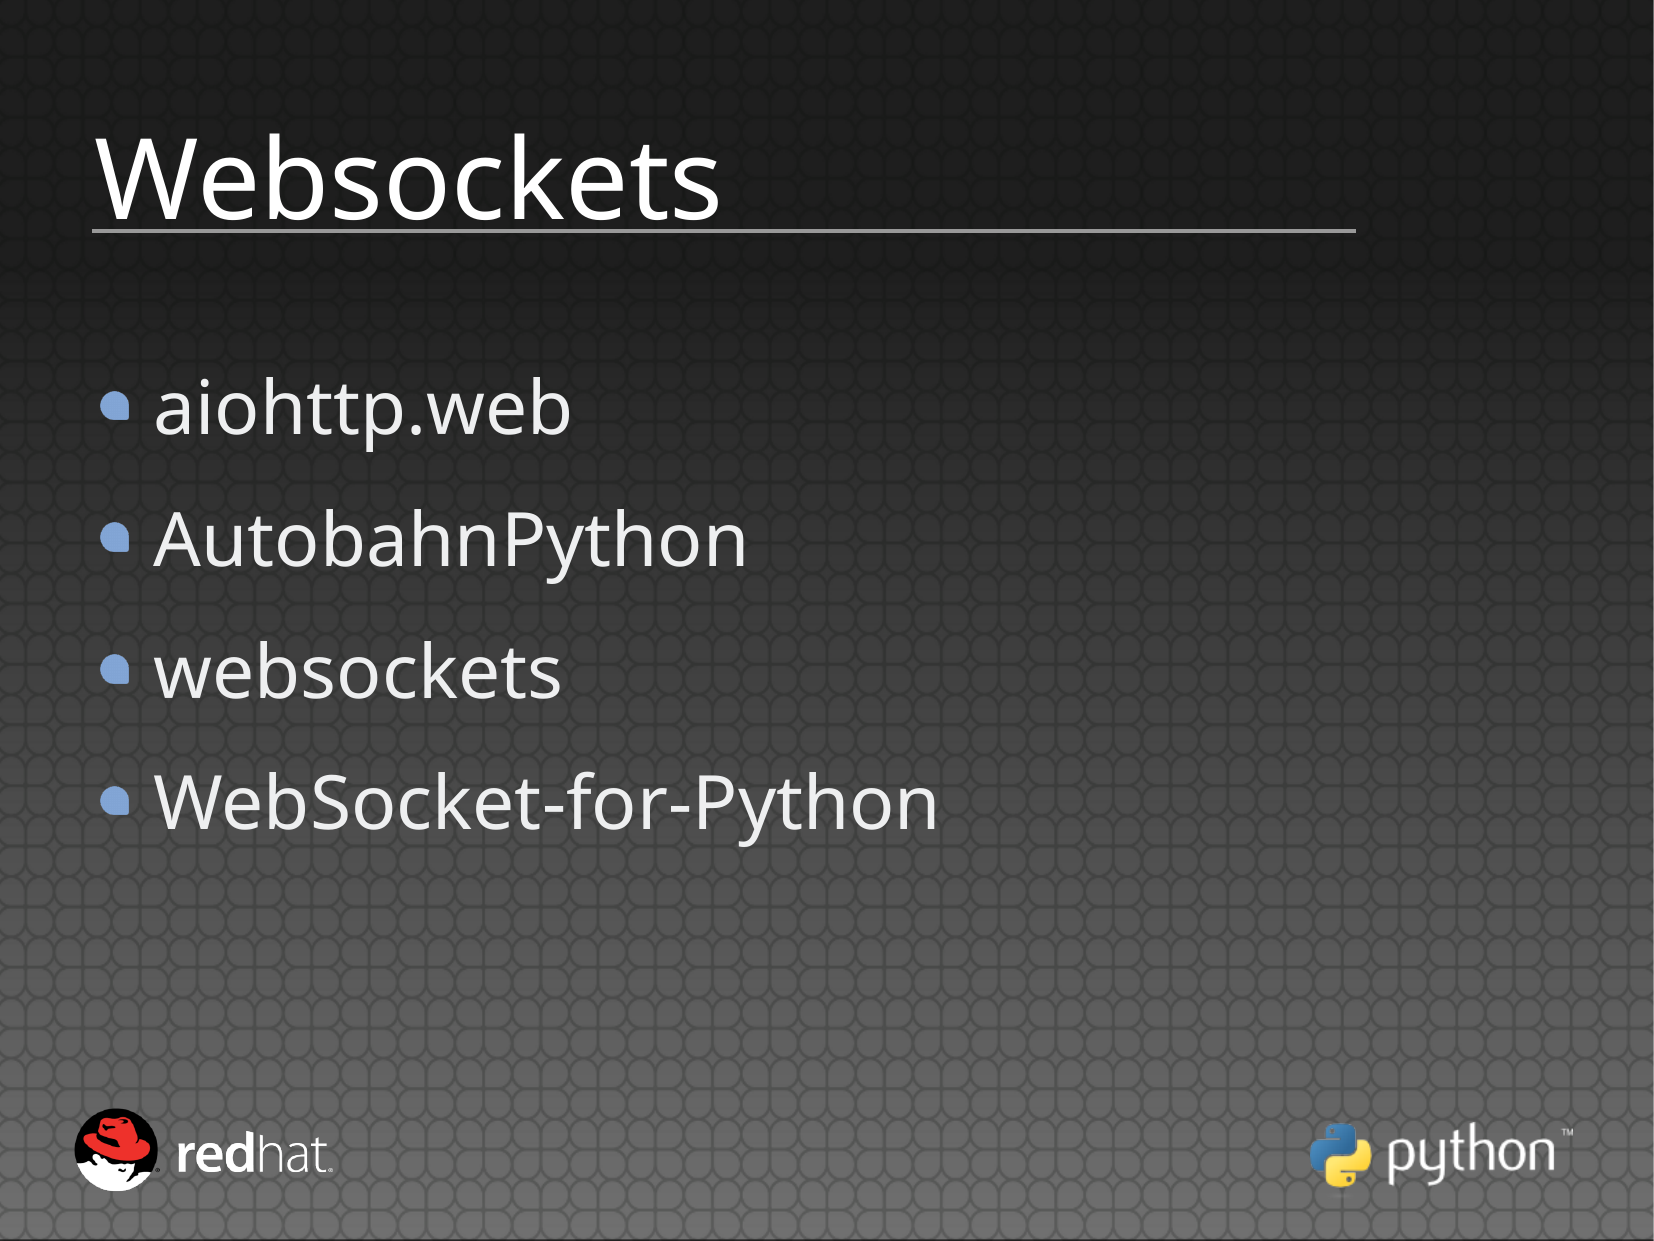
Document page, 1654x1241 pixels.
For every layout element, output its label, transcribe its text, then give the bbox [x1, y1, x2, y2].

list aiohttp.web AutobahnPython websockets WebSocket-for-Python [82, 354, 1571, 1094]
title Websockets [94, 100, 1426, 251]
picture [0, 0, 1654, 1241]
